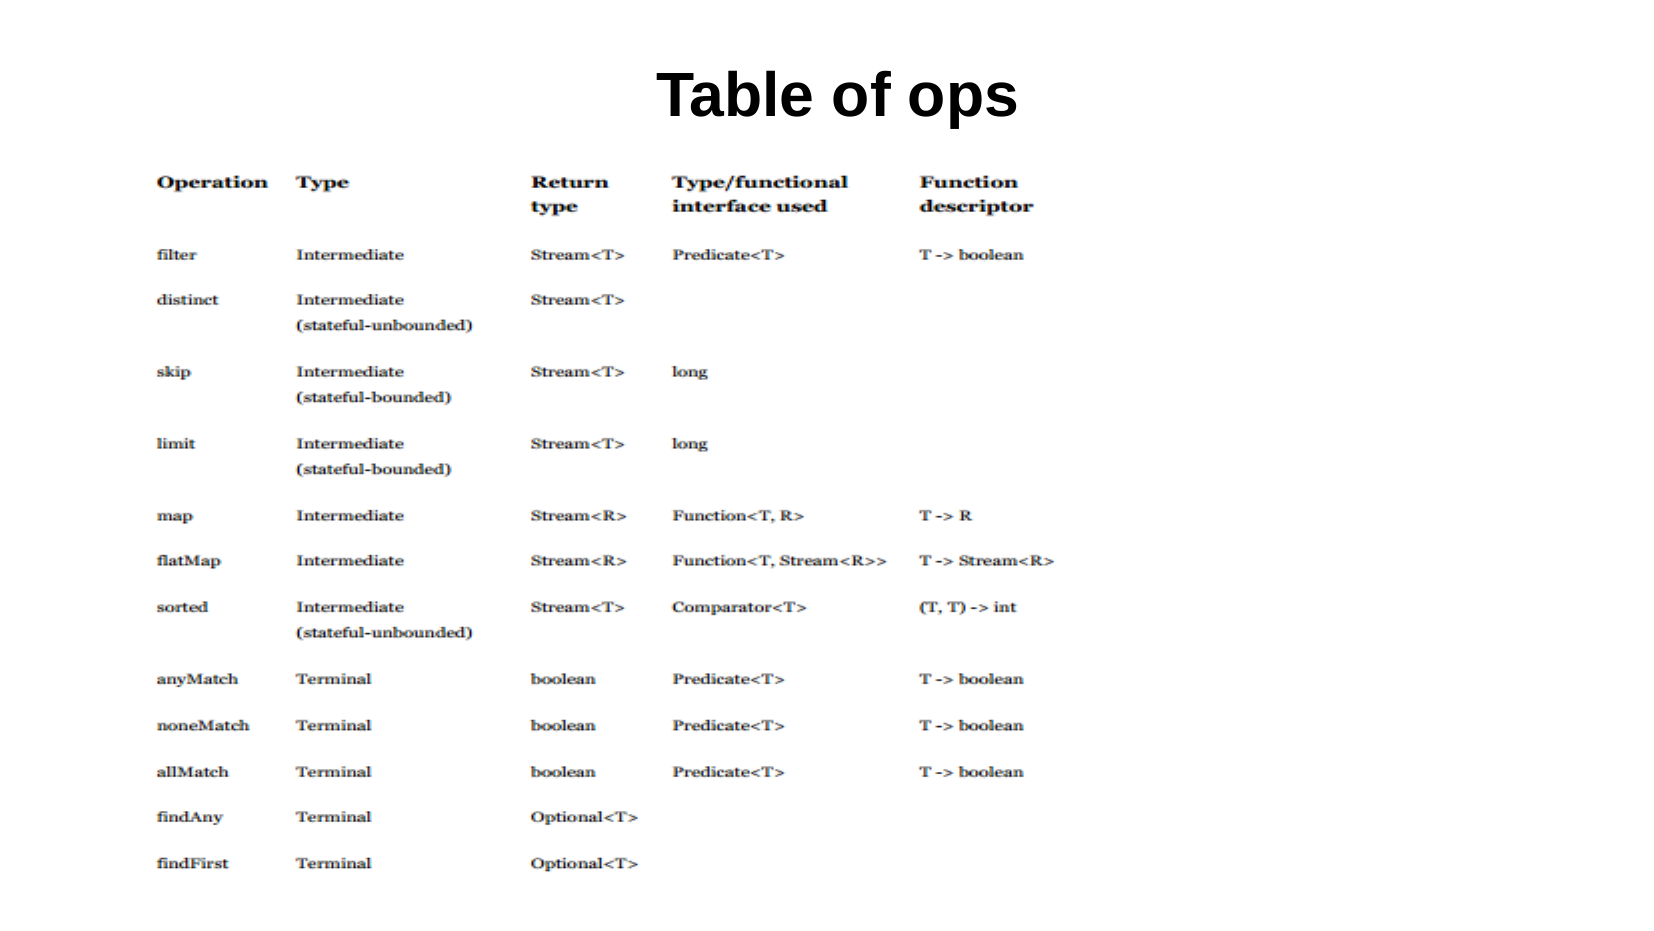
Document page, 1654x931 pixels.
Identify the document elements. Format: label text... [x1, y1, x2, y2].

title Table of ops [82, 36, 1571, 146]
picture [132, 161, 1092, 894]
